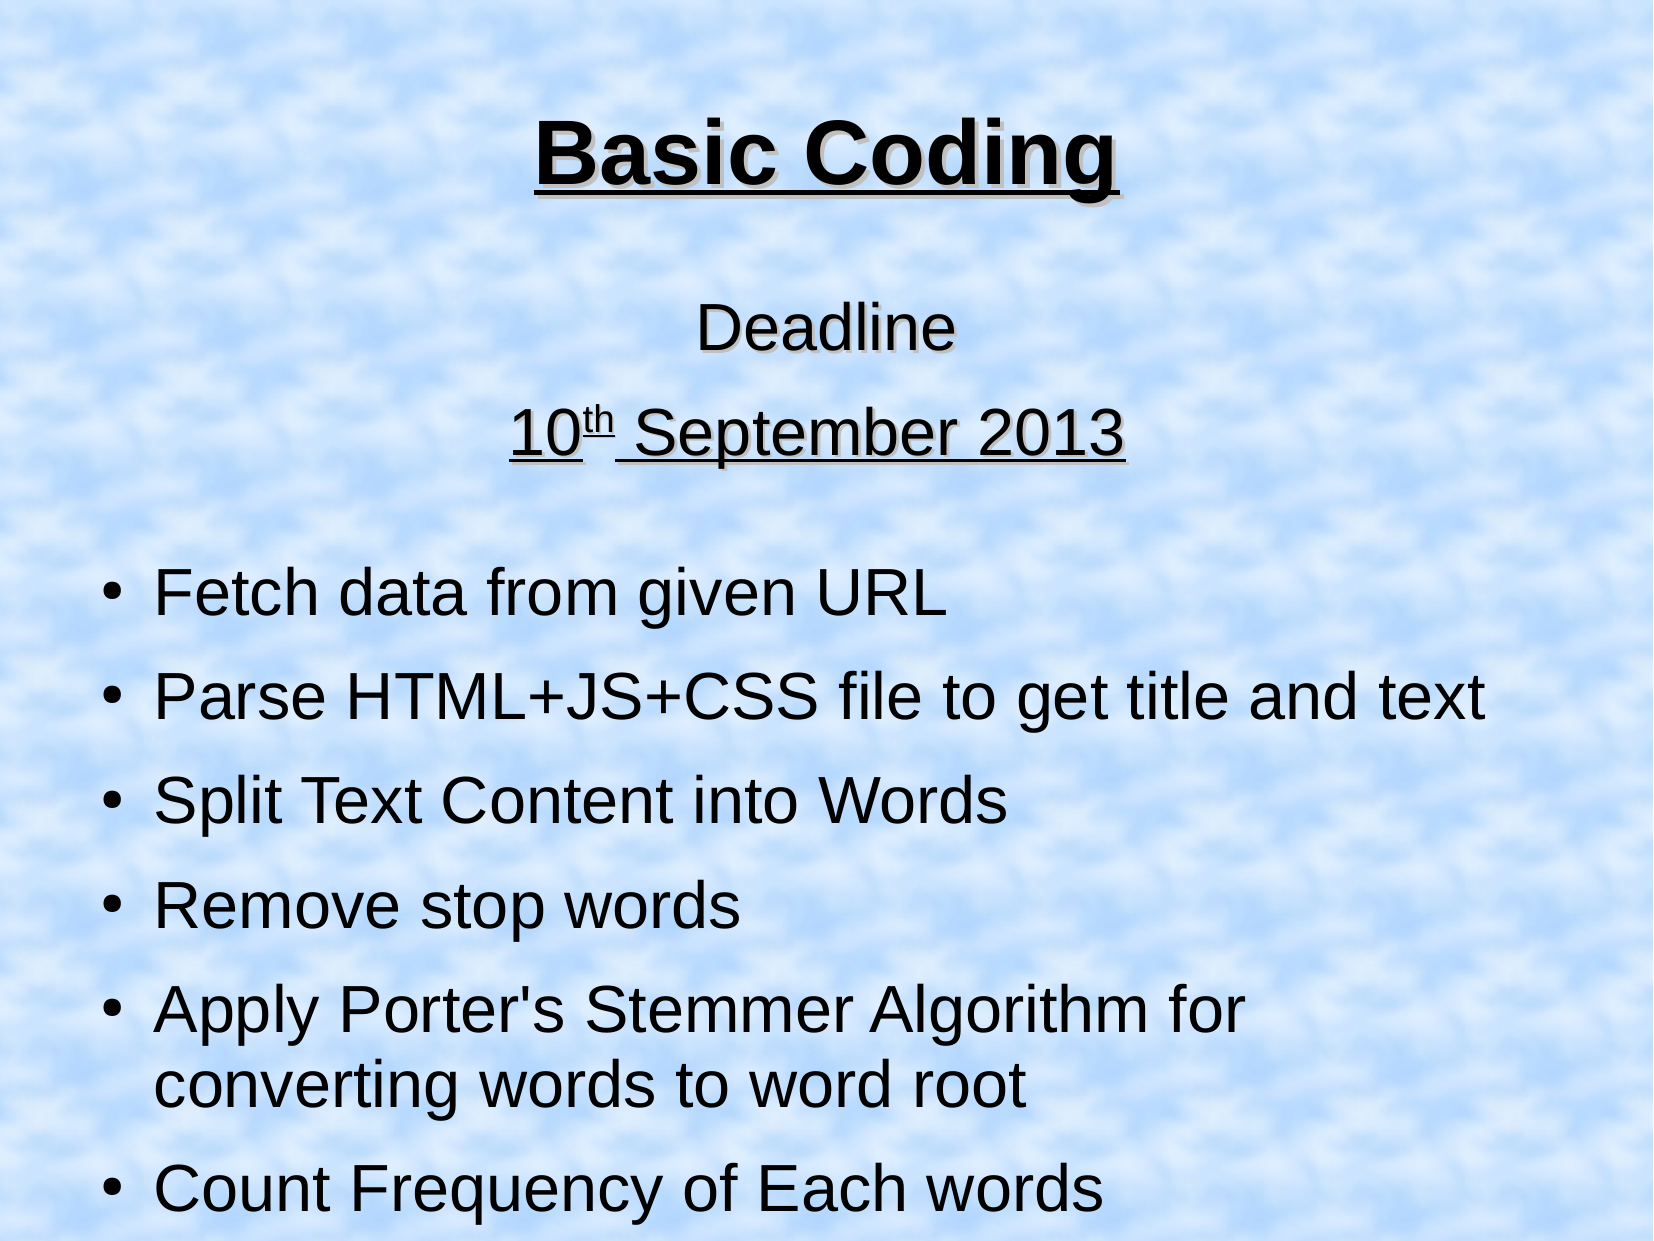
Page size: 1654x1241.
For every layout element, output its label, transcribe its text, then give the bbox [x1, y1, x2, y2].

picture [0, 0, 1654, 1241]
list Deadline 10th September 2013 [82, 290, 1571, 555]
list Fetch data from given URL Parse HTML+JS+CSS file to get title and text Split Text Content into Words Remove stop words Apply Porter's Stemmer Algorithm for converting words to word root Count Frequency of Each words [82, 555, 1571, 1241]
title Basic Coding [82, 49, 1571, 257]
